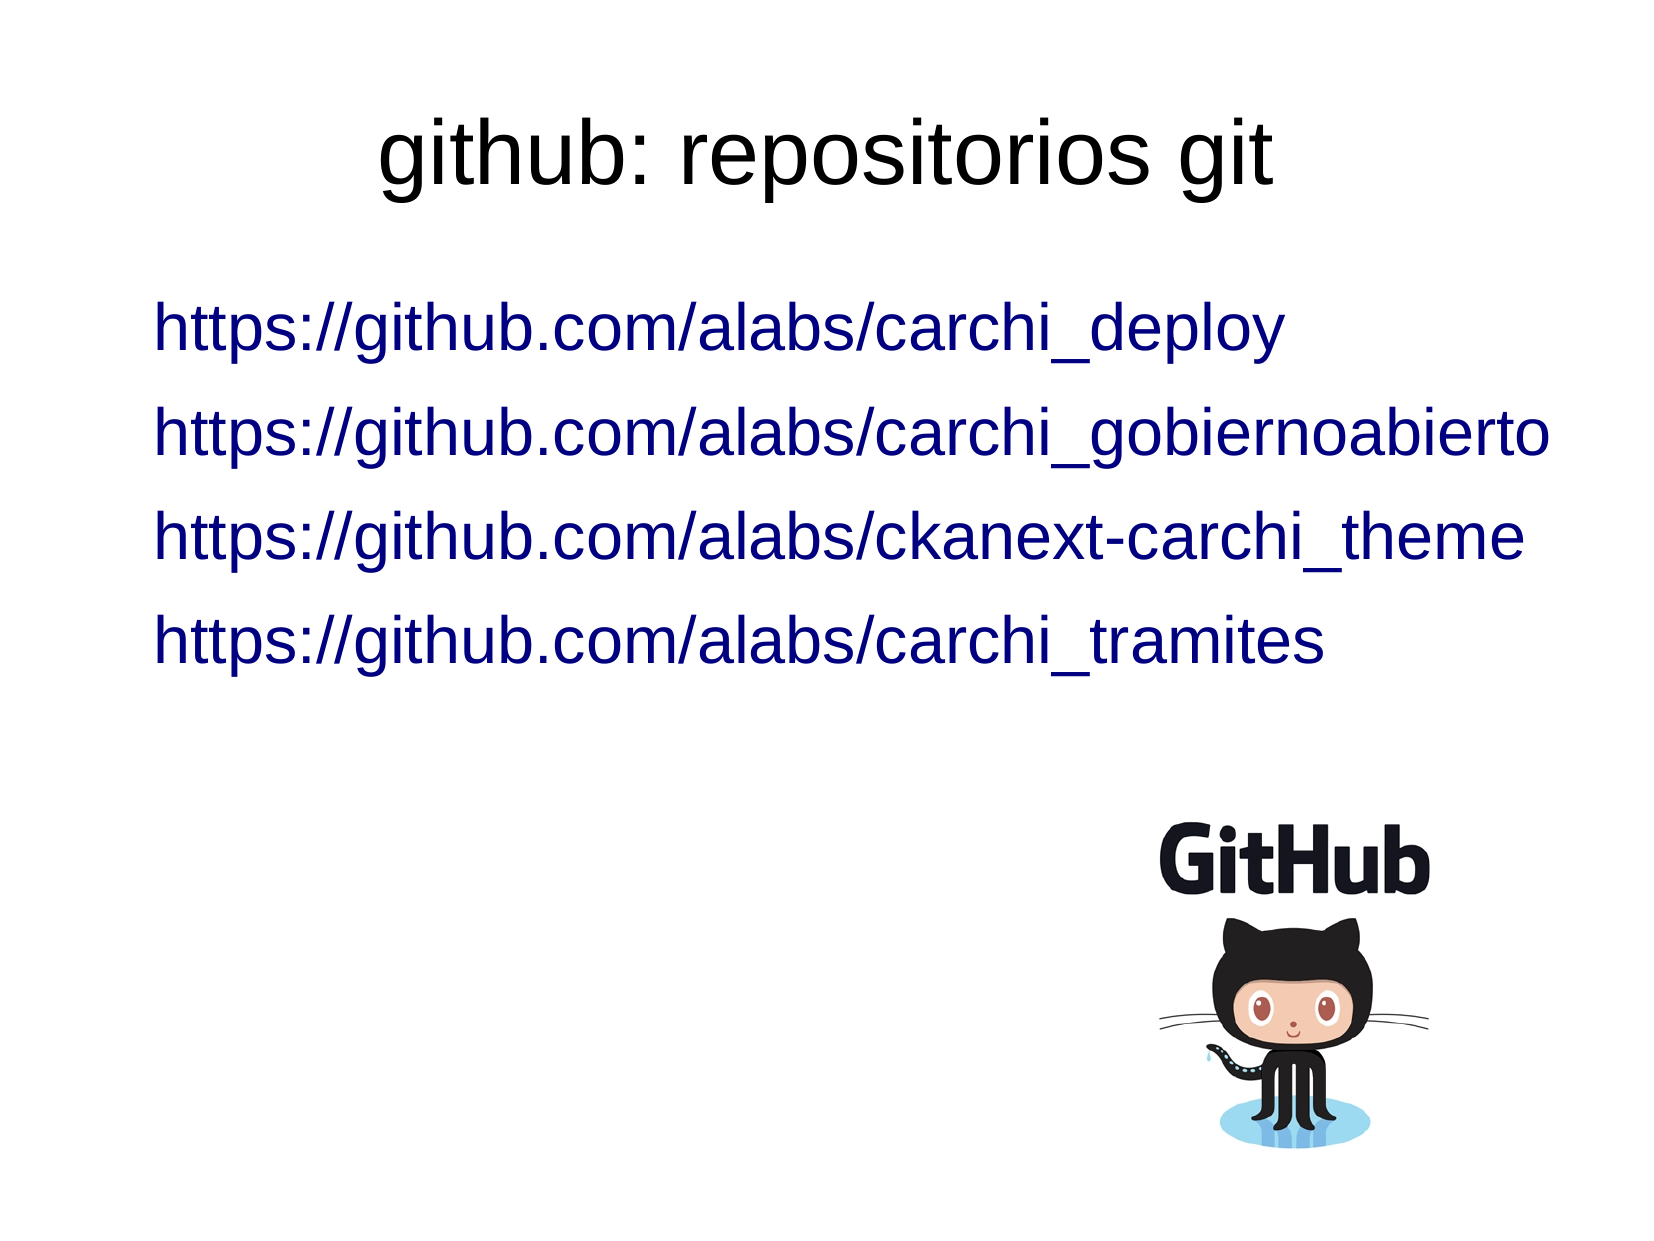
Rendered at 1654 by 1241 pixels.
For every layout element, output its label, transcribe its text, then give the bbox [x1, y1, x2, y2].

title github: repositorios git [82, 49, 1571, 257]
list https://github.com/alabs/carchi_deploy https://github.com/alabs/carchi_gobiernoabierto https://github.com/alabs/ckanext-carchi_theme https://github.com/alabs/carchi_tramites [82, 290, 1571, 1010]
picture [1015, 798, 1572, 1170]
